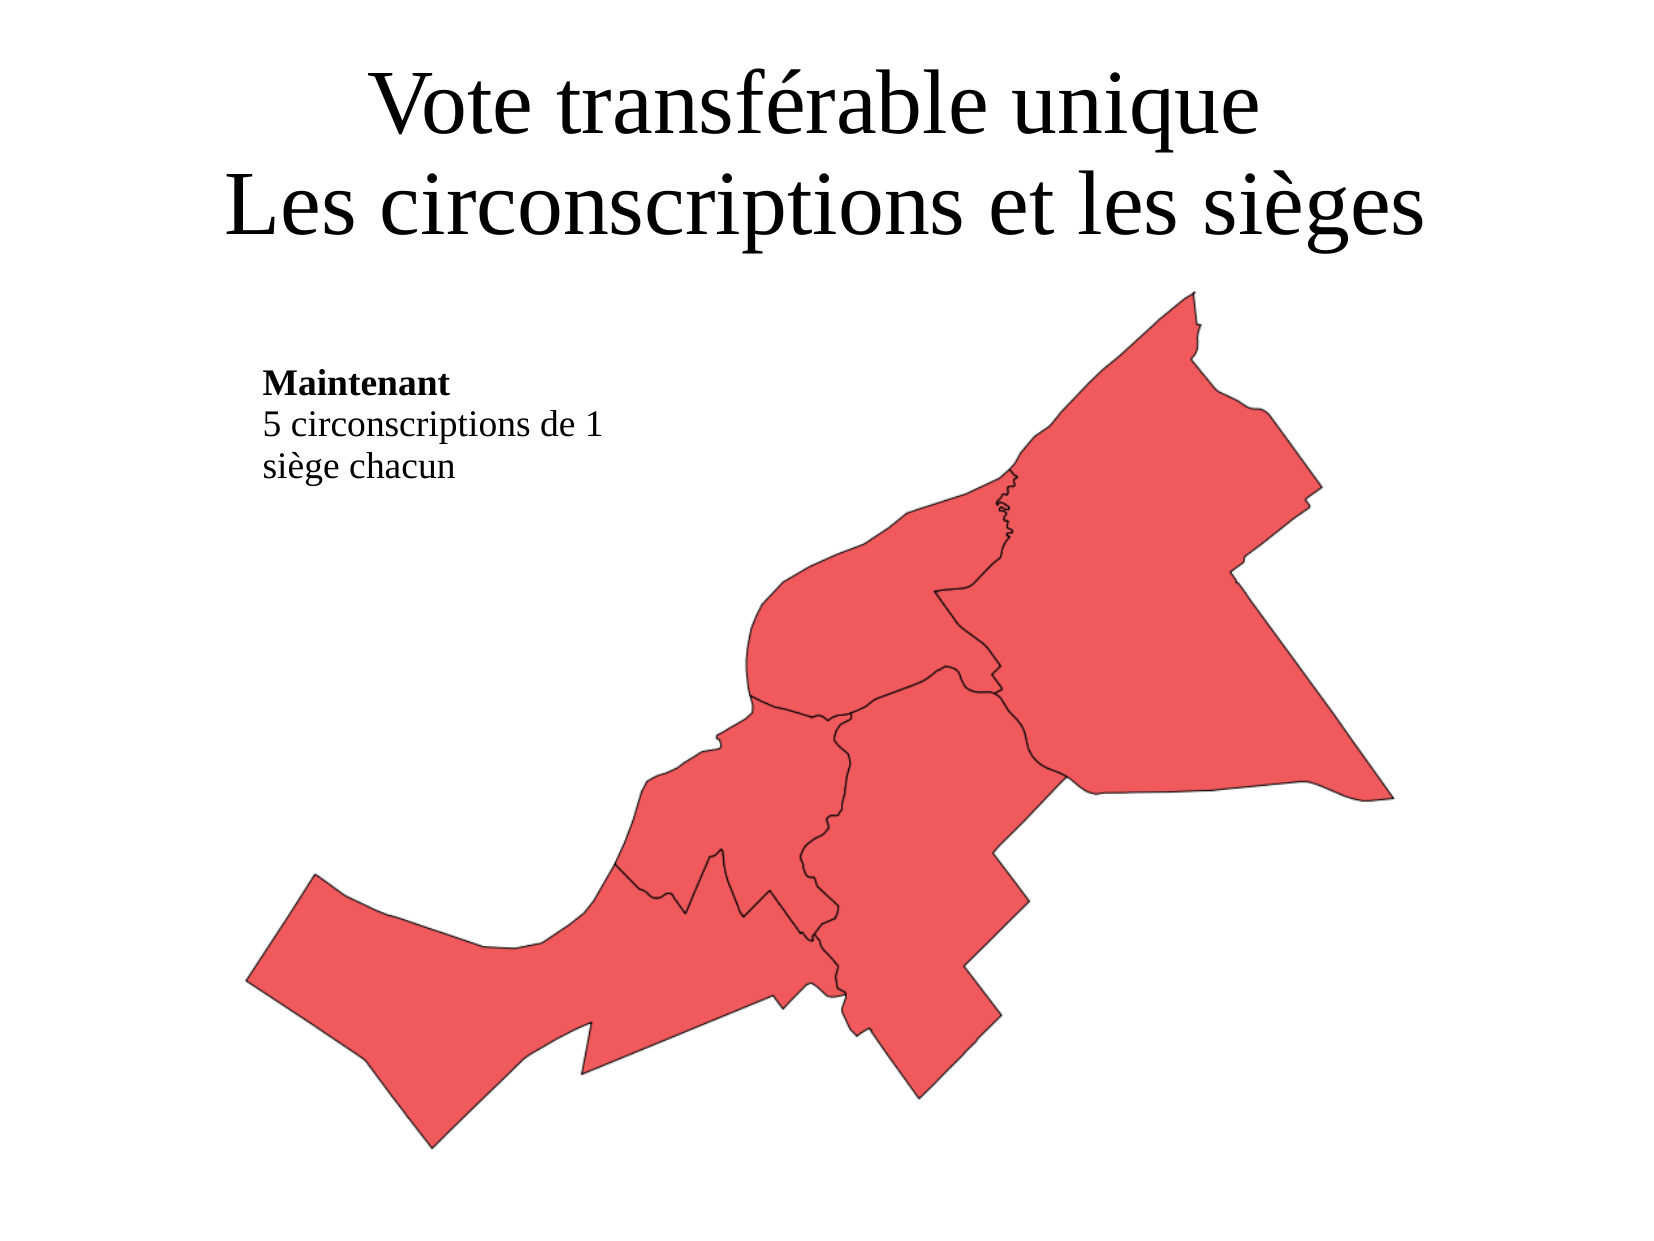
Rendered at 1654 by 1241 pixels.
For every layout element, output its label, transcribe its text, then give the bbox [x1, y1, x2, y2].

text_box Maintenant 5 circonscriptions de 1 siège chacun [248, 354, 697, 494]
picture [80, 271, 1560, 1170]
title Vote transférable unique Les circonscriptions et les sièges [82, 49, 1571, 257]
